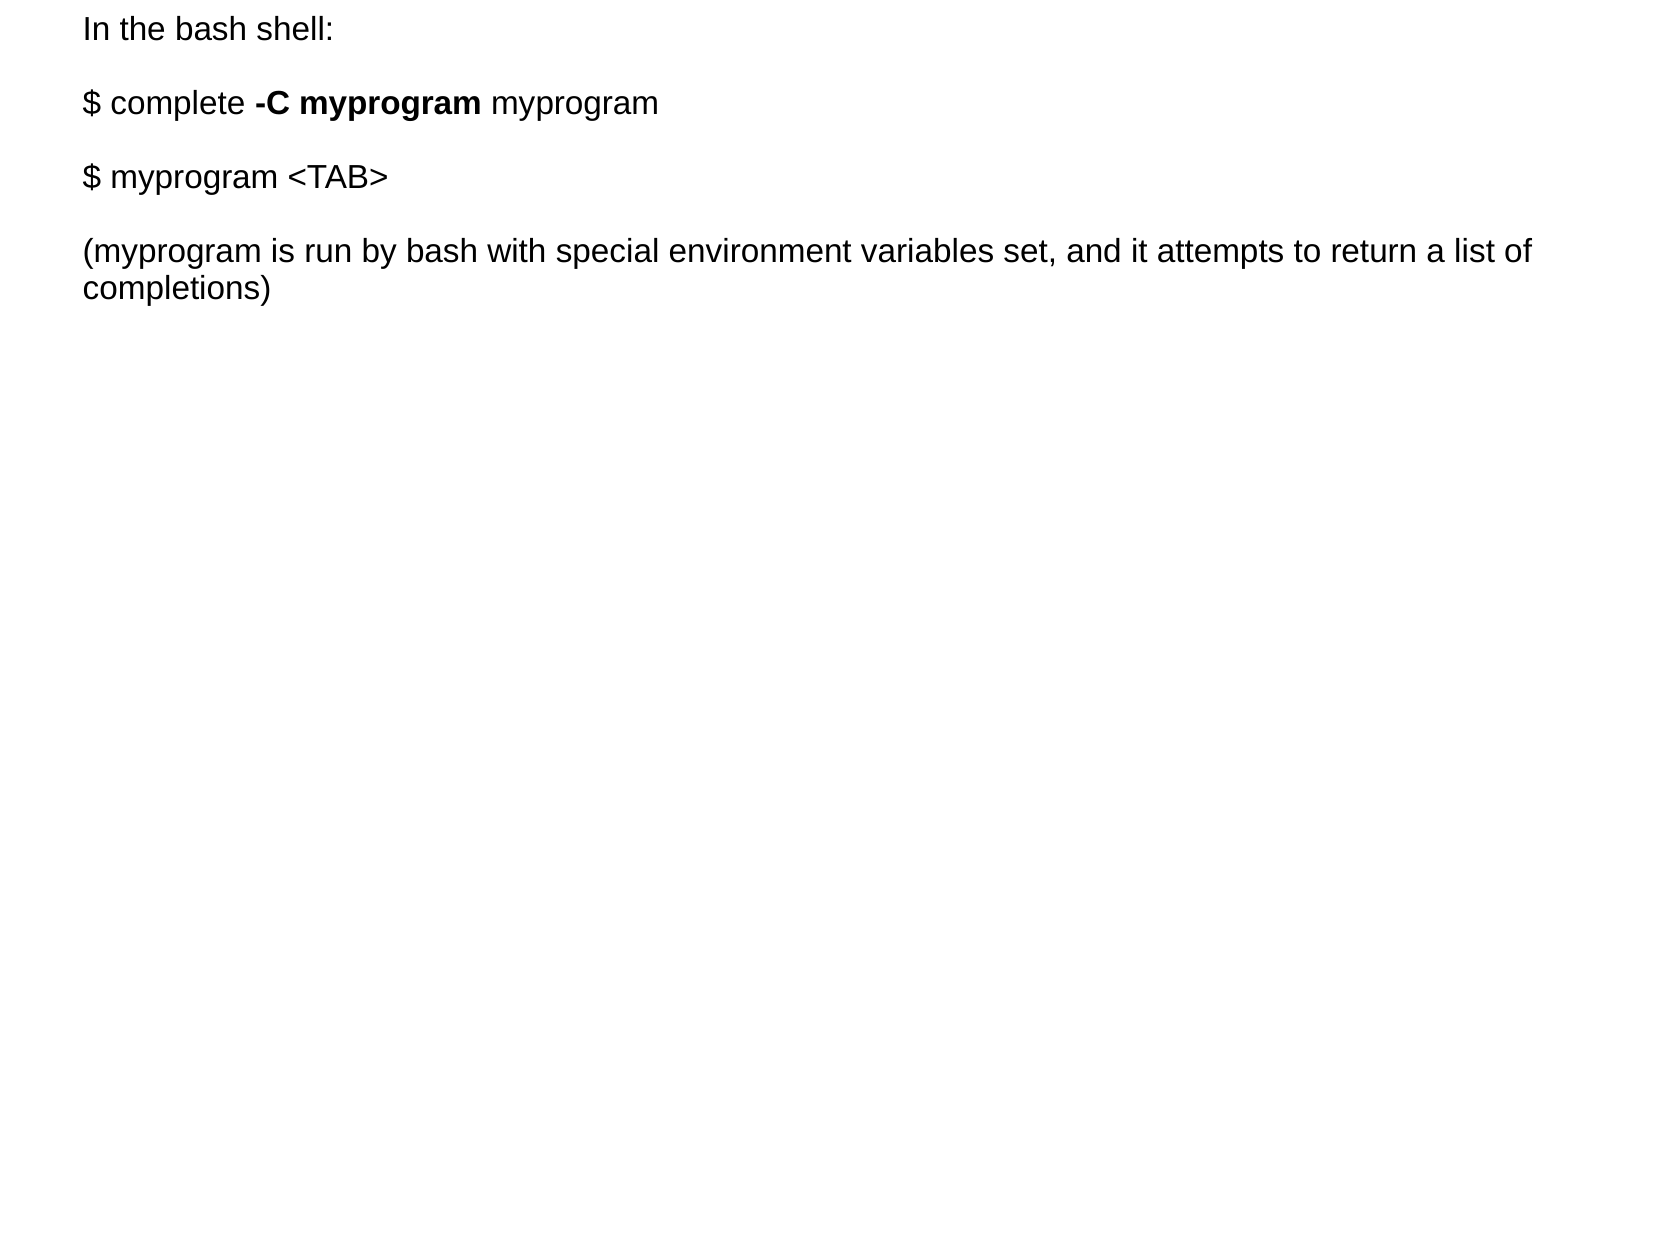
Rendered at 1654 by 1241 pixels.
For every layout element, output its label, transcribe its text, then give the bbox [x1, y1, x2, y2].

subtitle In the bash shell: $ complete -C myprogram myprogram $ myprogram <TAB> (myprogram is run by bash with special environment variables set, and it attempts to return a list of completions) [82, 10, 1571, 1070]
